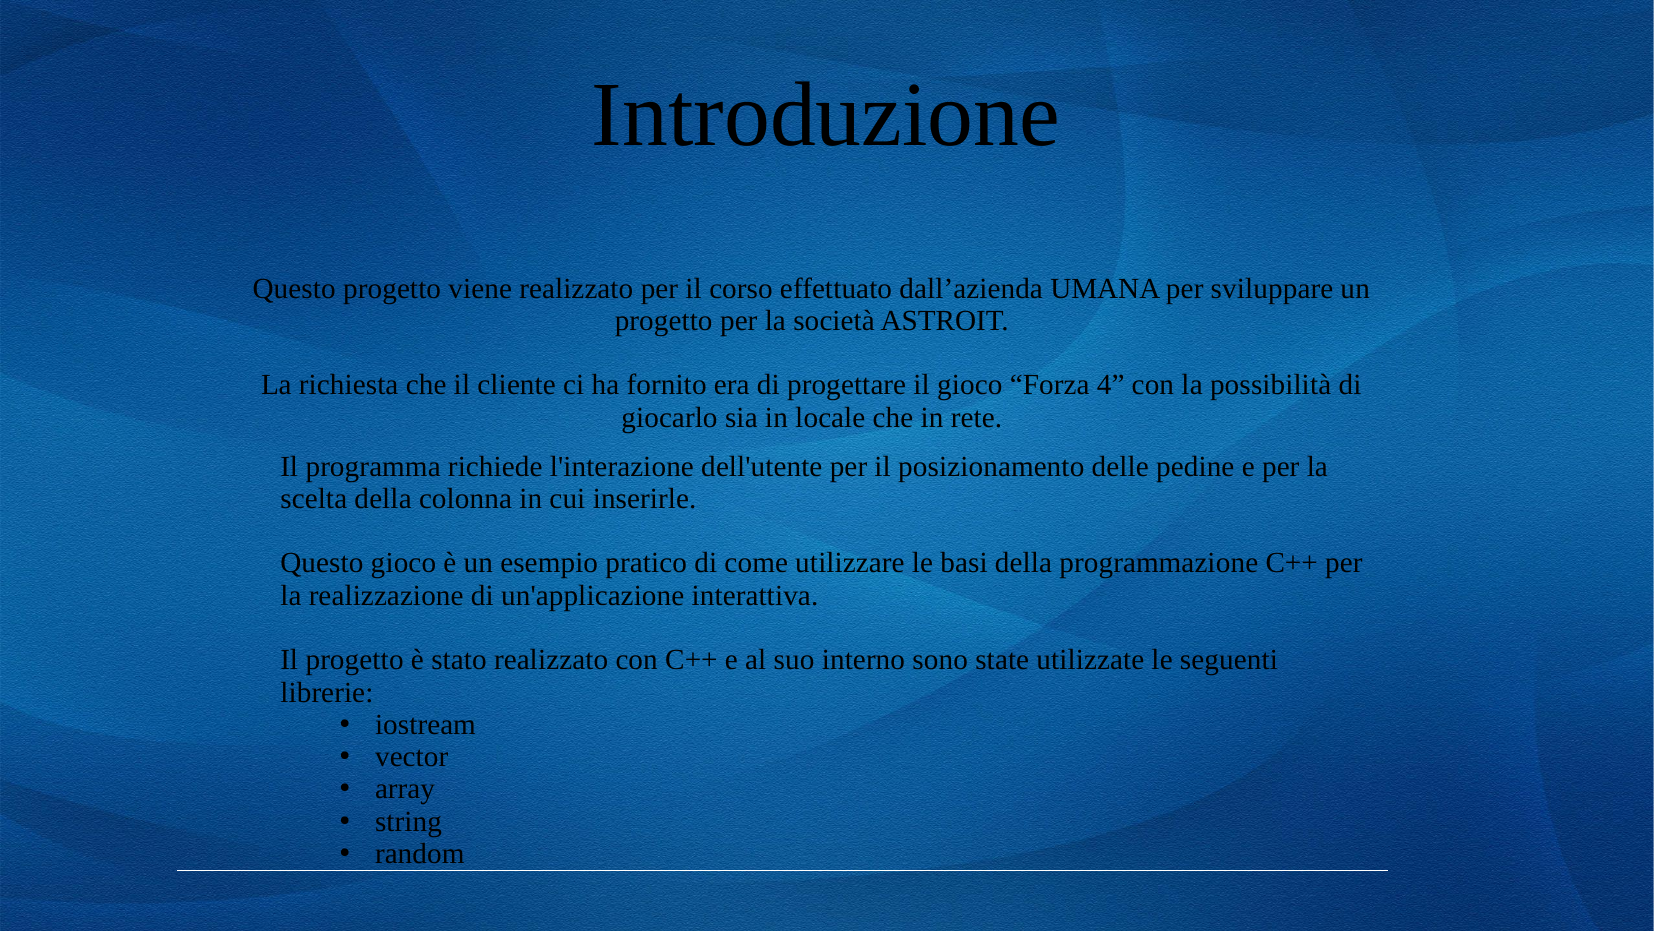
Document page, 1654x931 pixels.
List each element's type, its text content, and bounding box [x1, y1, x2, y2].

text_box Il programma richiede l'interazione dell'utente per il posizionamento delle pedine e per la scelta della colonna in cui inserirle. Questo gioco è un esempio pratico di come utilizzare le basi della programmazione C++ per la realizzazione di un'applicazione interattiva. Il progetto è stato realizzato con C++ e al suo interno sono state utilizzate le seguenti librerie: iostream vector array string random [265, 442, 1388, 842]
picture [0, 0, 1654, 931]
title Introduzione [82, 24, 1571, 206]
subtitle Questo progetto viene realizzato per il corso effettuato dall’azienda UMANA per sviluppare un progetto per la società ASTROIT. La richiesta che il cliente ci ha fornito era di progettare il gioco “Forza 4” con la possibilità di giocarlo sia in locale che in rete. [236, 236, 1388, 502]
